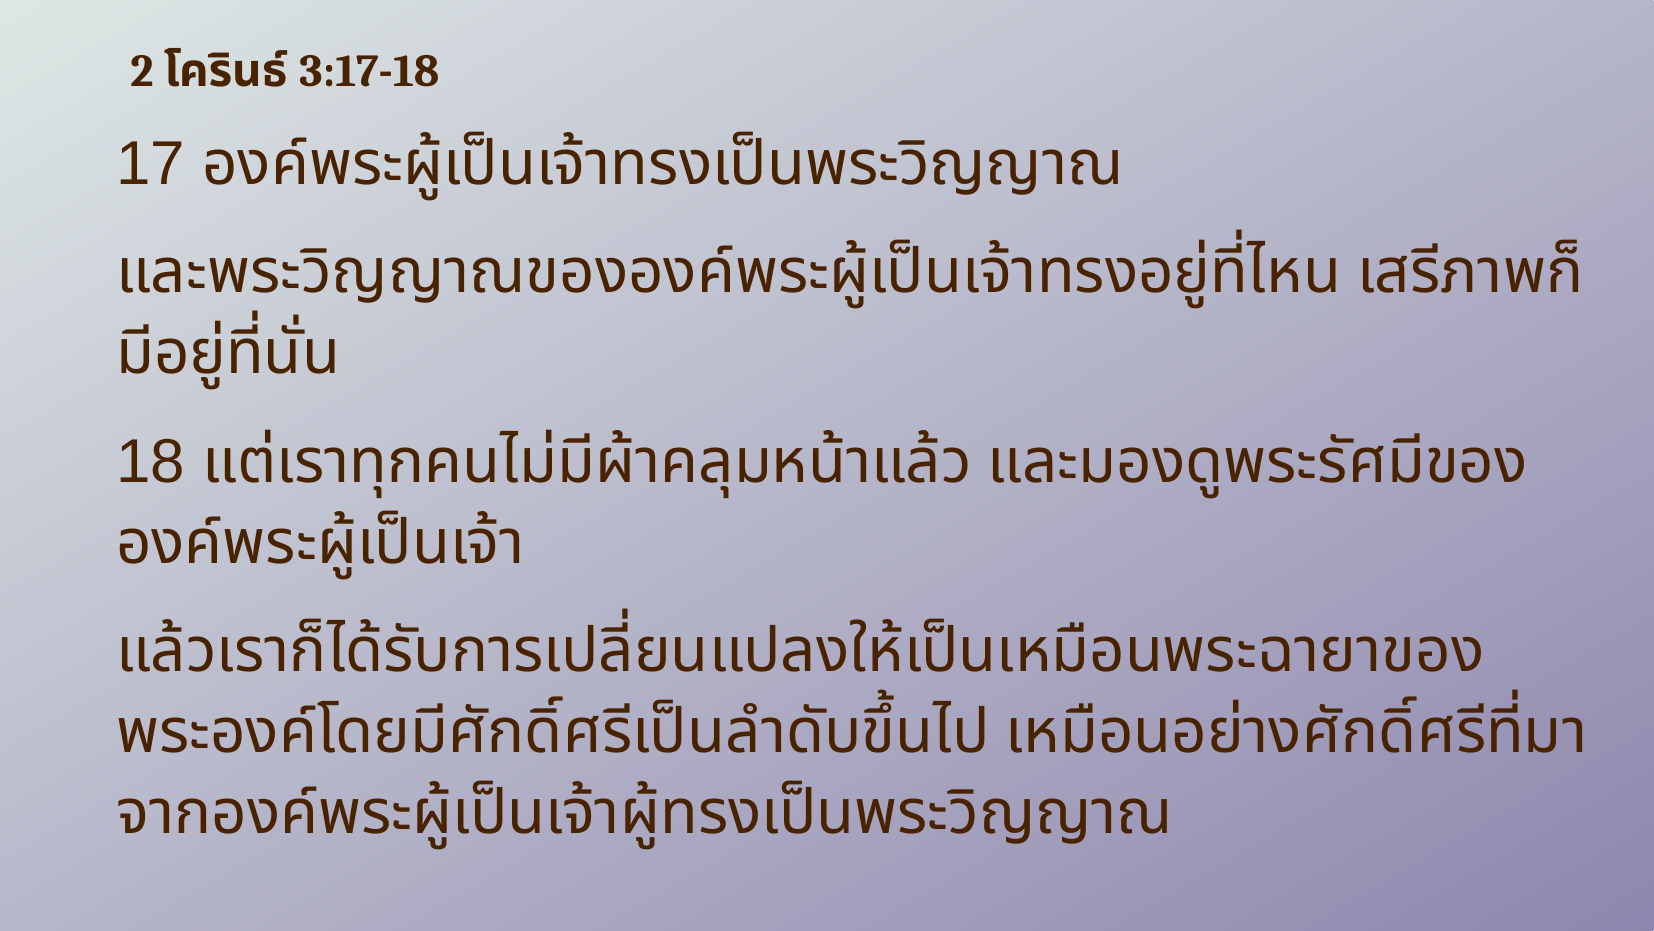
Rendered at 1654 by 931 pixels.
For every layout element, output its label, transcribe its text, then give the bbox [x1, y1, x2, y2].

list 17 องค์พระผู้เป็นเจ้าทรงเป็นพระวิญญาณ และพระวิญญาณขององค์พระผู้เป็นเจ้าทรงอยู่ที่ไหน เสรีภาพก็มีอยู่ที่นั่น 18 แต่เราทุกคนไม่มีผ้าคลุมหน้าแล้ว และมองดูพระรัศมีขององค์พระผู้เป็นเจ้า แล้วเราก็ได้รับการเปลี่ยนแปลงให้เป็นเหมือนพระฉายาของพระองค์โดยมีศักดิ์ศรีเป็นลำดับขึ้นไป เหมือนอย่างศักดิ์ศรีที่มาจากองค์พระผู้เป็นเจ้าผู้ทรงเป็นพระวิญญาณ [50, 128, 1601, 863]
title 2 โครินธ์ 3:17-18 [82, 37, 488, 113]
